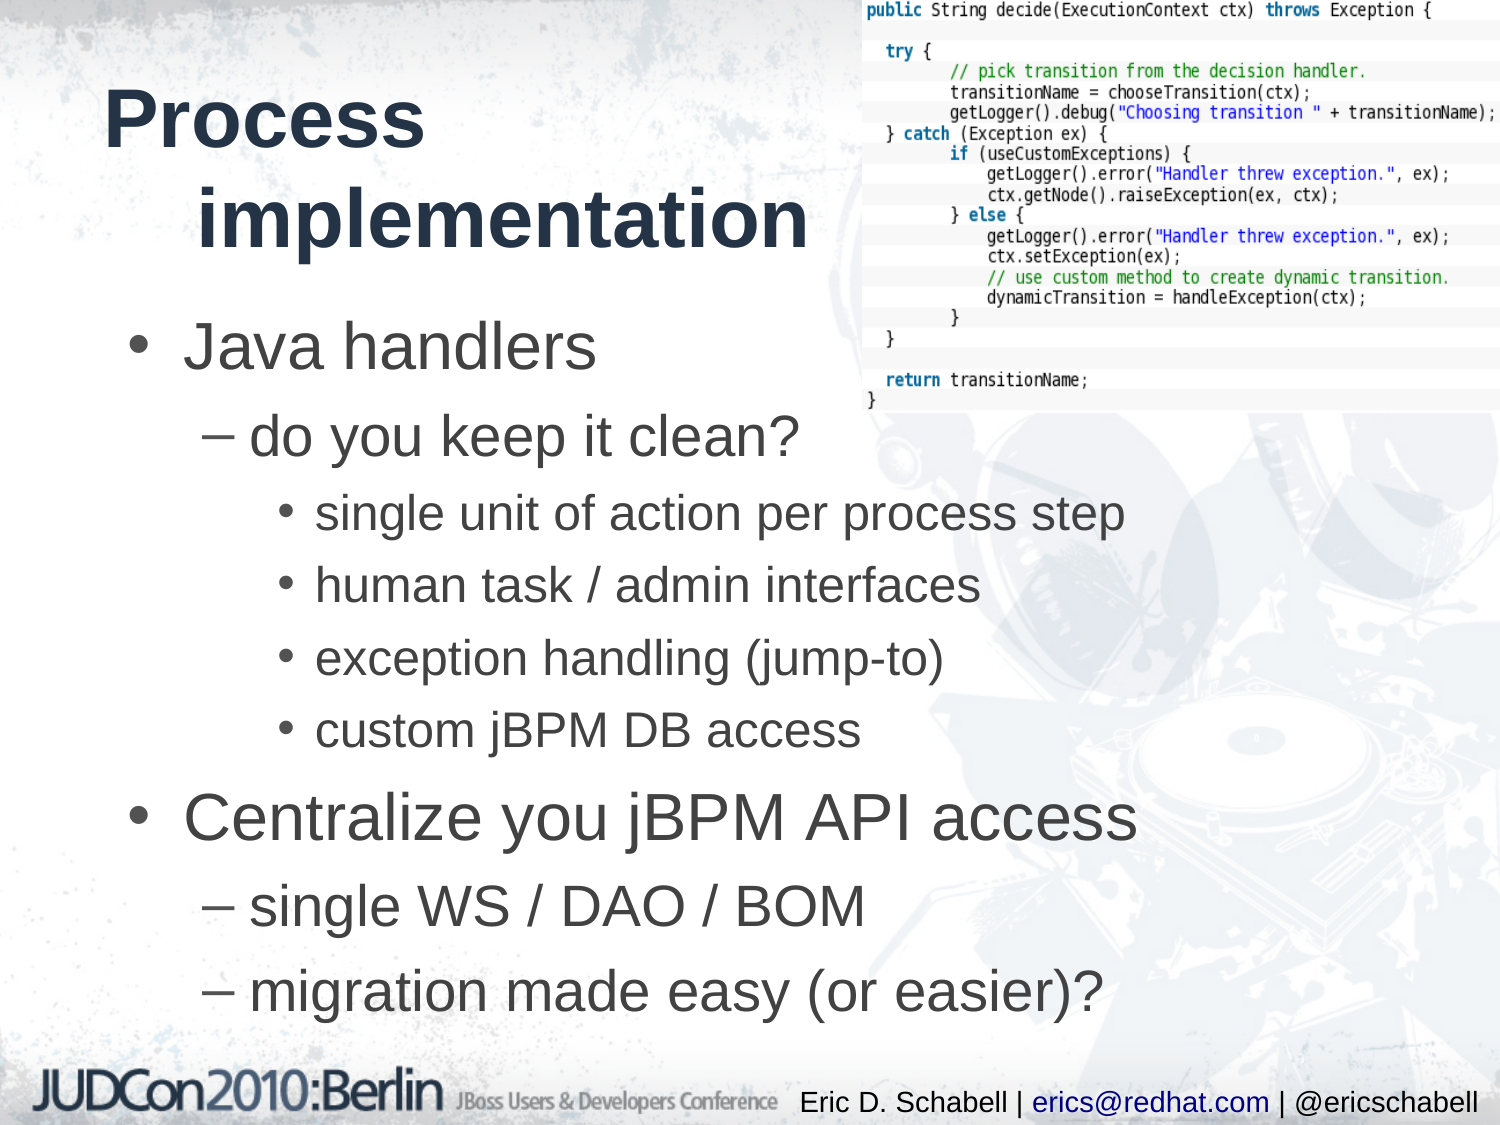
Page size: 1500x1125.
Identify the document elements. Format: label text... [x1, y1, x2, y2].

list Java handlers do you keep it clean? single unit of action per process step human task / admin interfaces exception handling (jump-to) custom jBPM DB access Centralize you jBPM API access single WS / DAO / BOM migration made easy (or easier)? [112, 295, 1388, 1031]
title Process implementation [88, 38, 862, 290]
picture [0, 0, 1500, 1125]
